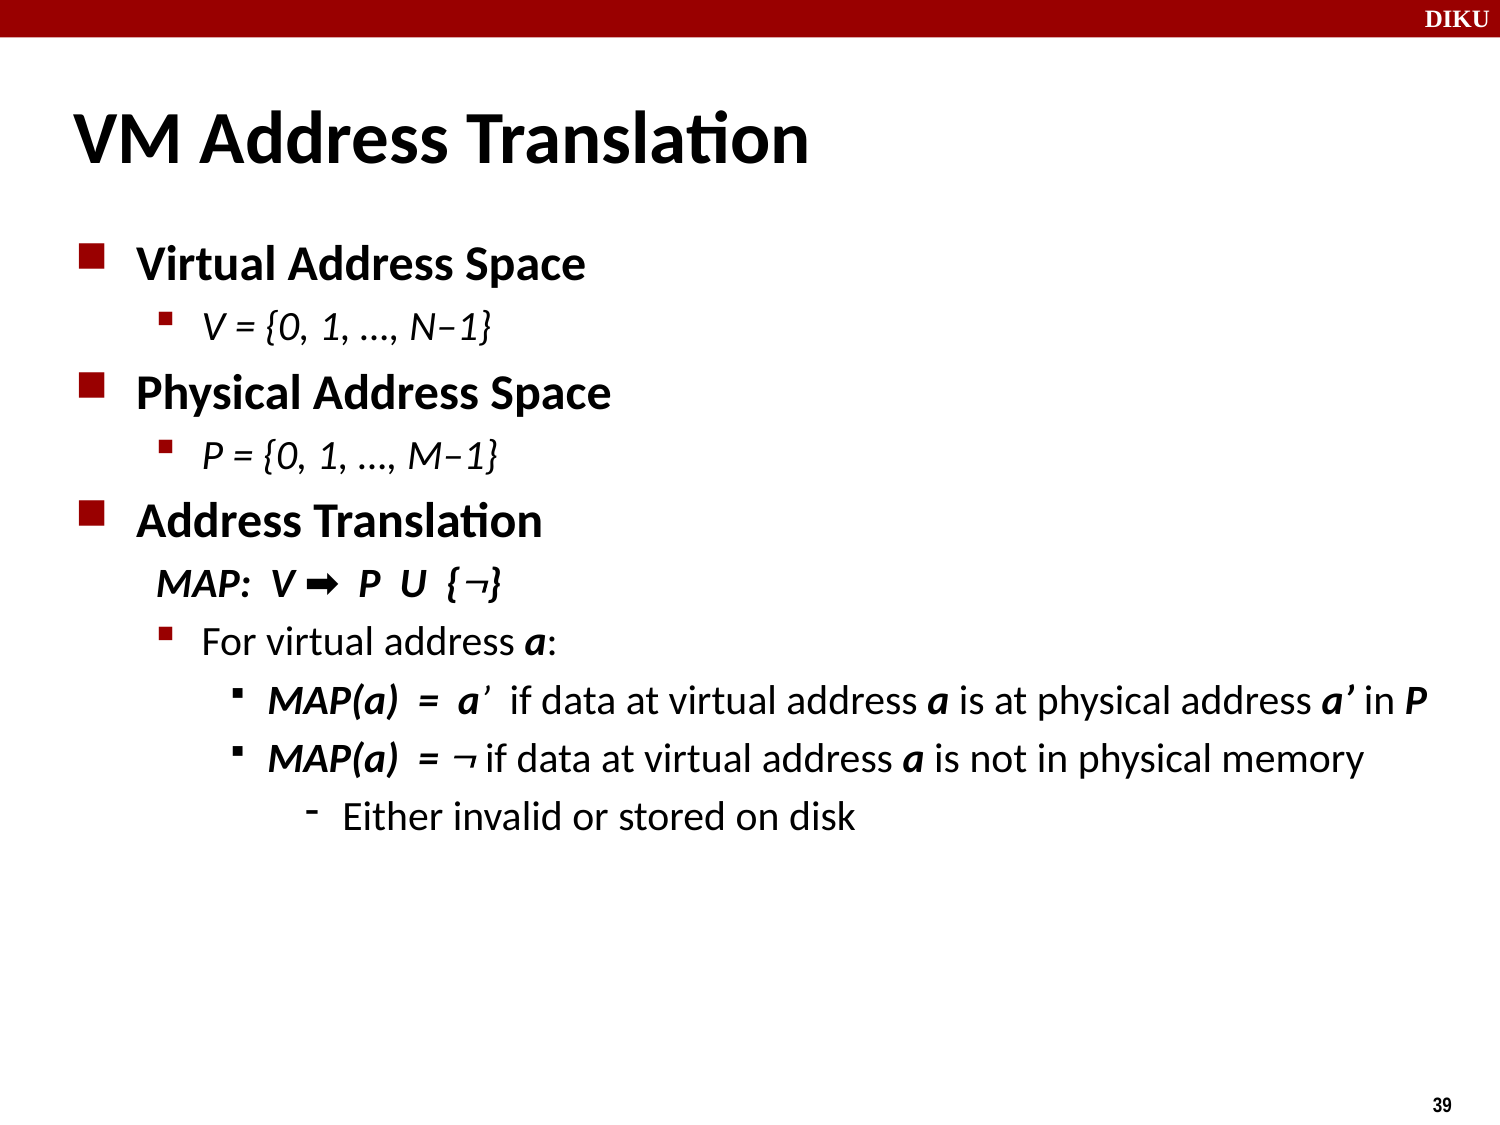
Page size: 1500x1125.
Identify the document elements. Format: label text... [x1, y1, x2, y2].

text_box VM Address Translation [58, 71, 1304, 197]
text_box Virtual Address Space V = {0, 1, …, N–1} Physical Address Space P = {0, 1, …, M–1} Address Translation MAP: V ➡ P U {Ø} For virtual address a: MAP(a) = a’ if data at virtual address a is at physical address a’ in P MAP(a) = Ø if data at virtual address a is not in physical memory Either invalid or stored on disk [65, 223, 1450, 1039]
